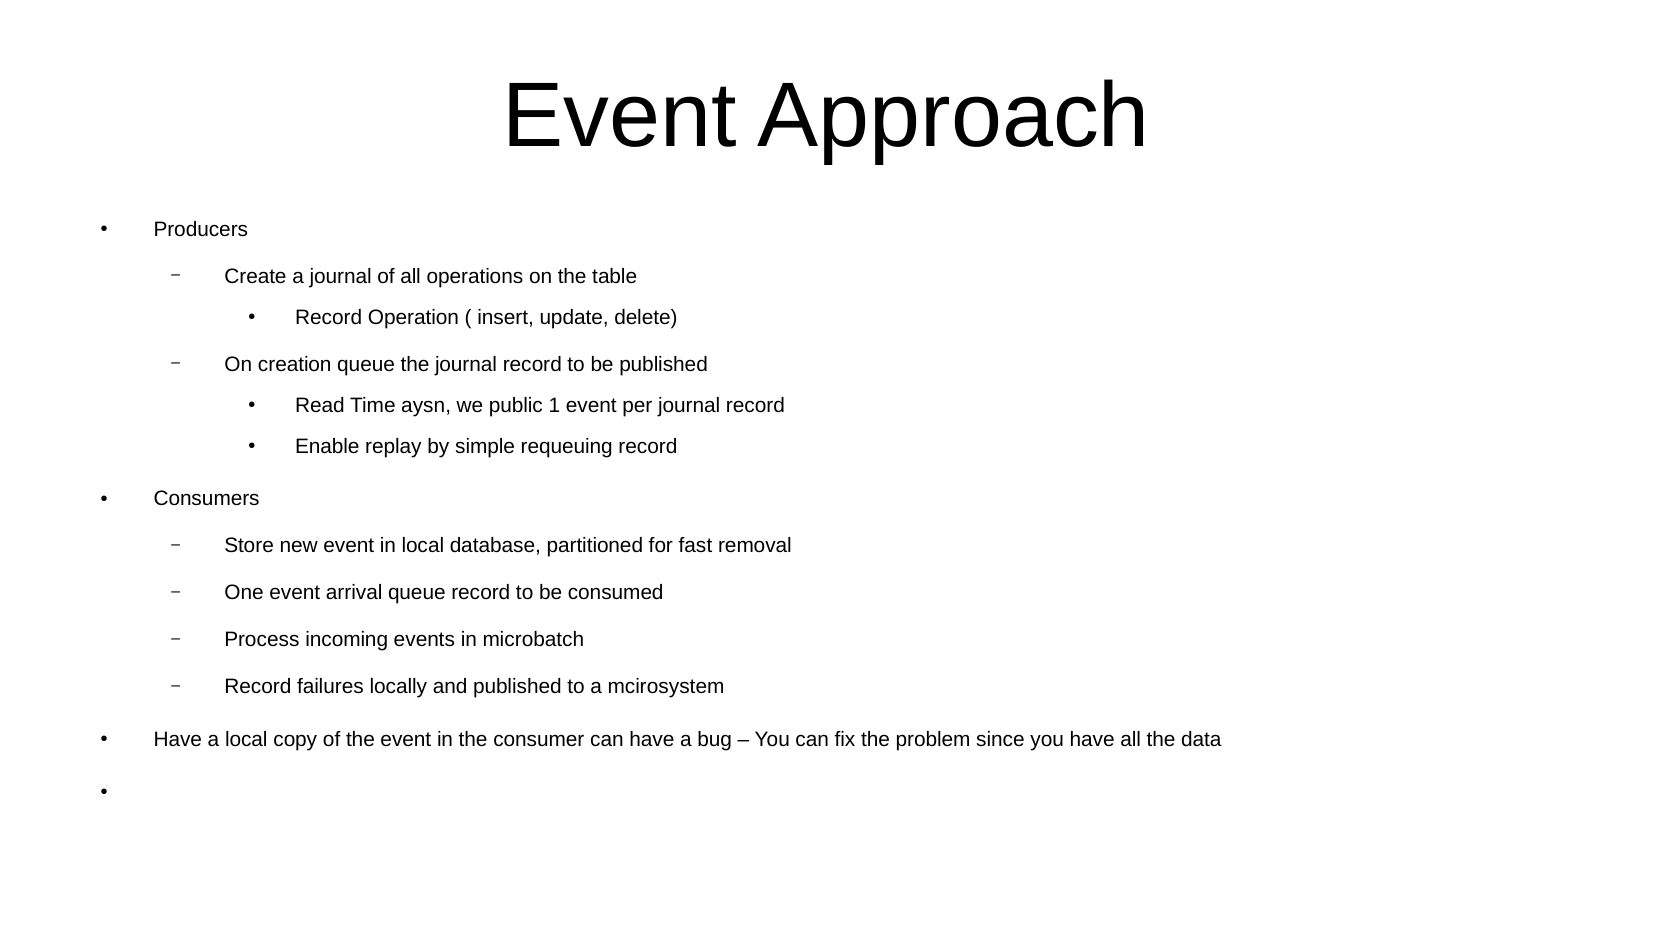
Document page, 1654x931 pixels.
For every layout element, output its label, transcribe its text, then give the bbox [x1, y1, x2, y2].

title Event Approach [82, 37, 1571, 193]
list Producers Create a journal of all operations on the table Record Operation ( insert, update, delete) On creation queue the journal record to be published Read Time aysn, we public 1 event per journal record Enable replay by simple requeuing record Consumers Store new event in local database, partitioned for fast removal One event arrival queue record to be consumed Process incoming events in microbatch Record failures locally and published to a mcirosystem Have a local copy of the event in the consumer can have a bug – You can fix the problem since you have all the data [82, 217, 1621, 901]
